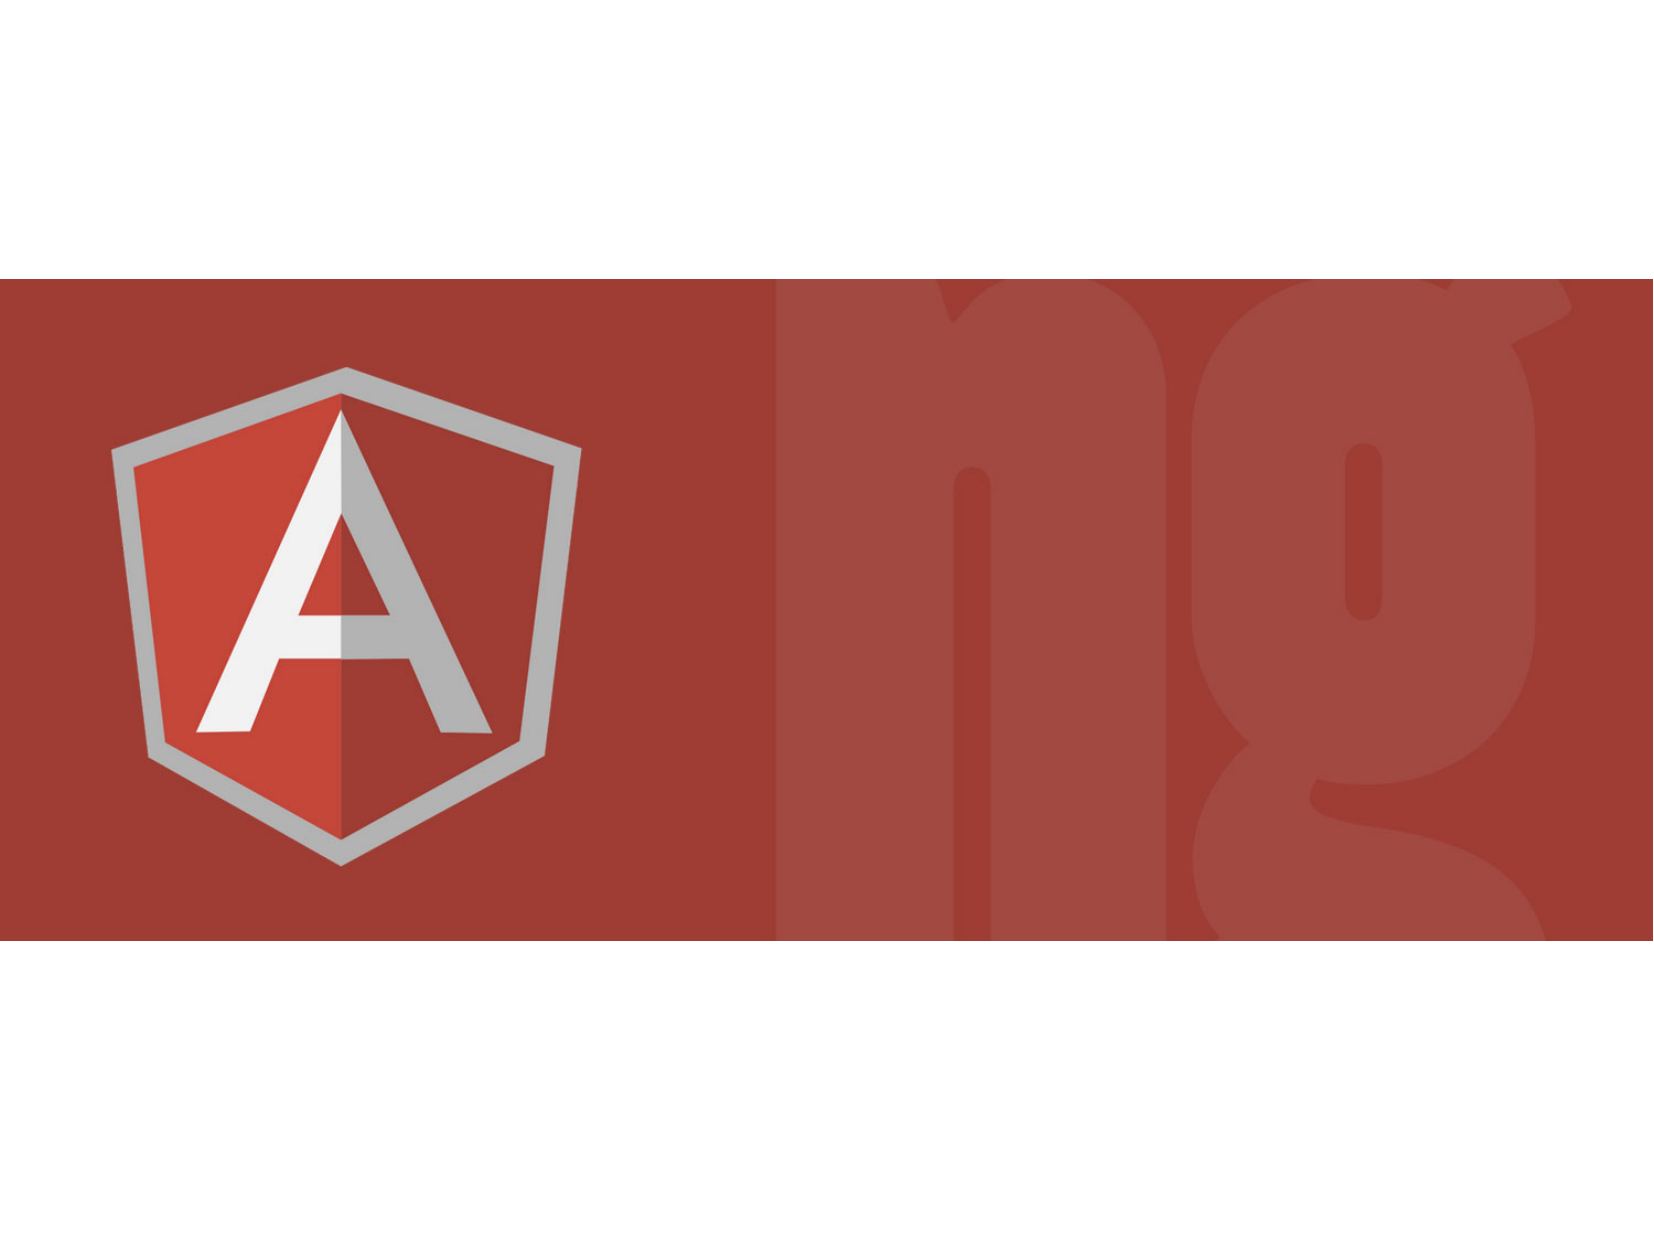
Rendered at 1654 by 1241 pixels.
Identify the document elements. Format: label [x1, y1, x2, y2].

picture [0, 279, 1653, 941]
